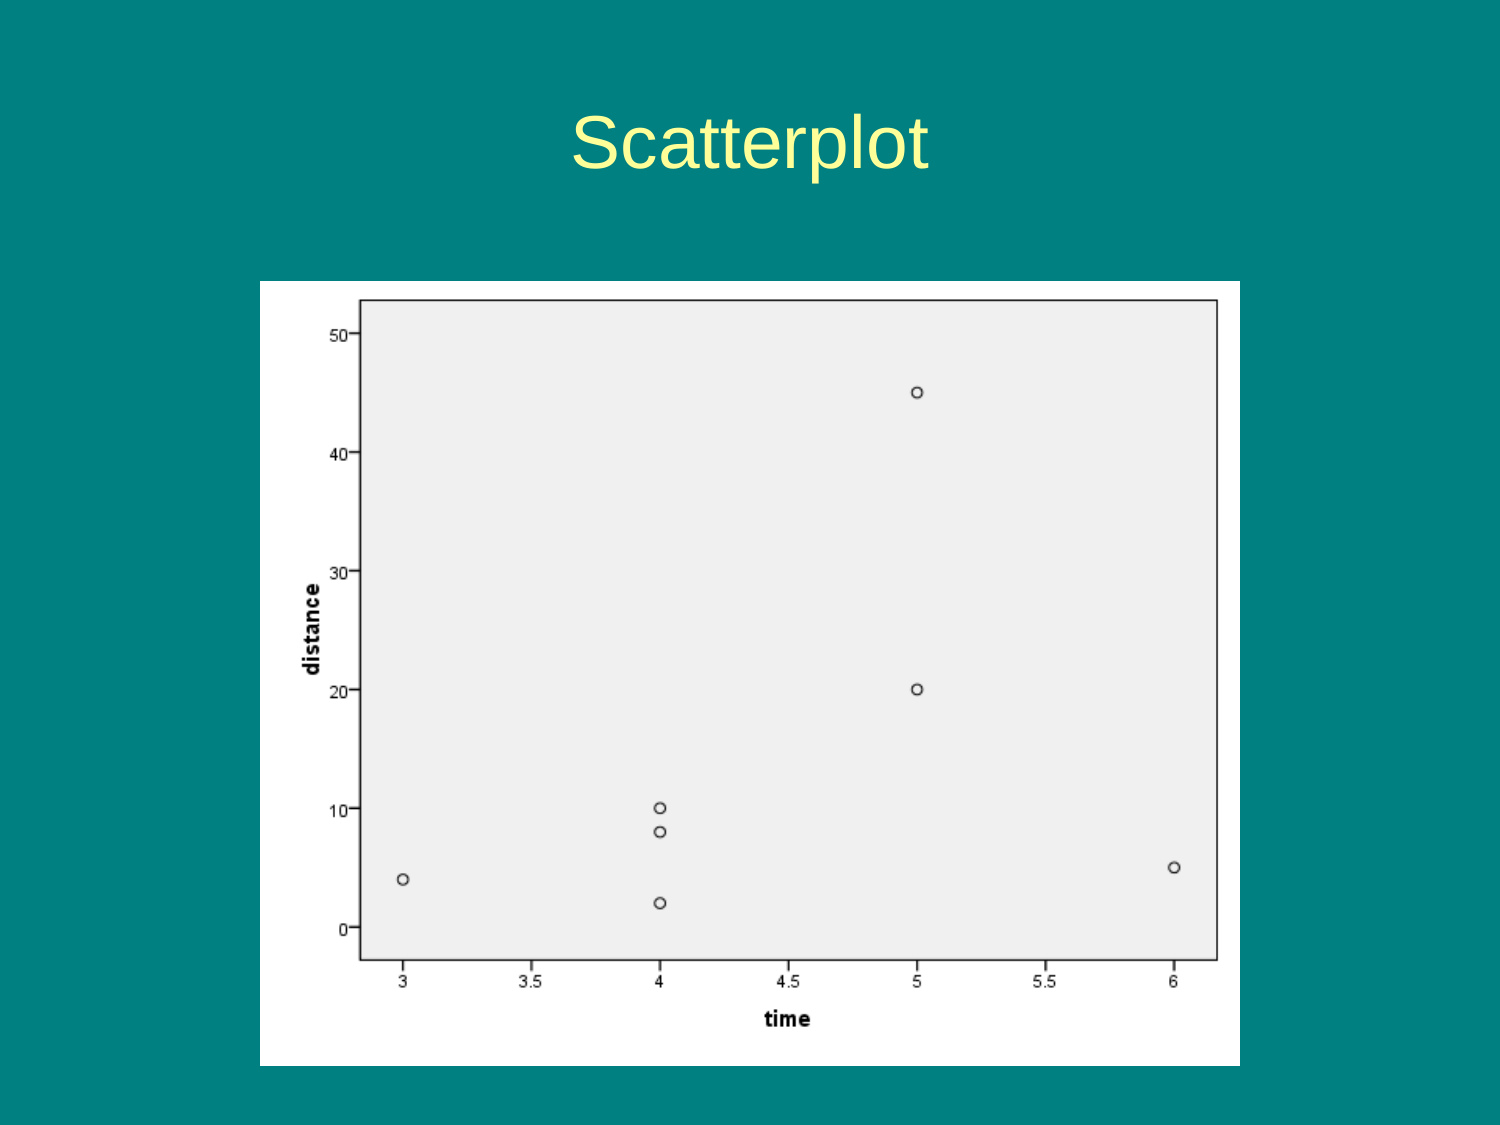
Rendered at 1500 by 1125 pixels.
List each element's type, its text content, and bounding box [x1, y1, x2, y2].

picture [260, 281, 1240, 1066]
title Scatterplot [75, 45, 1425, 233]
